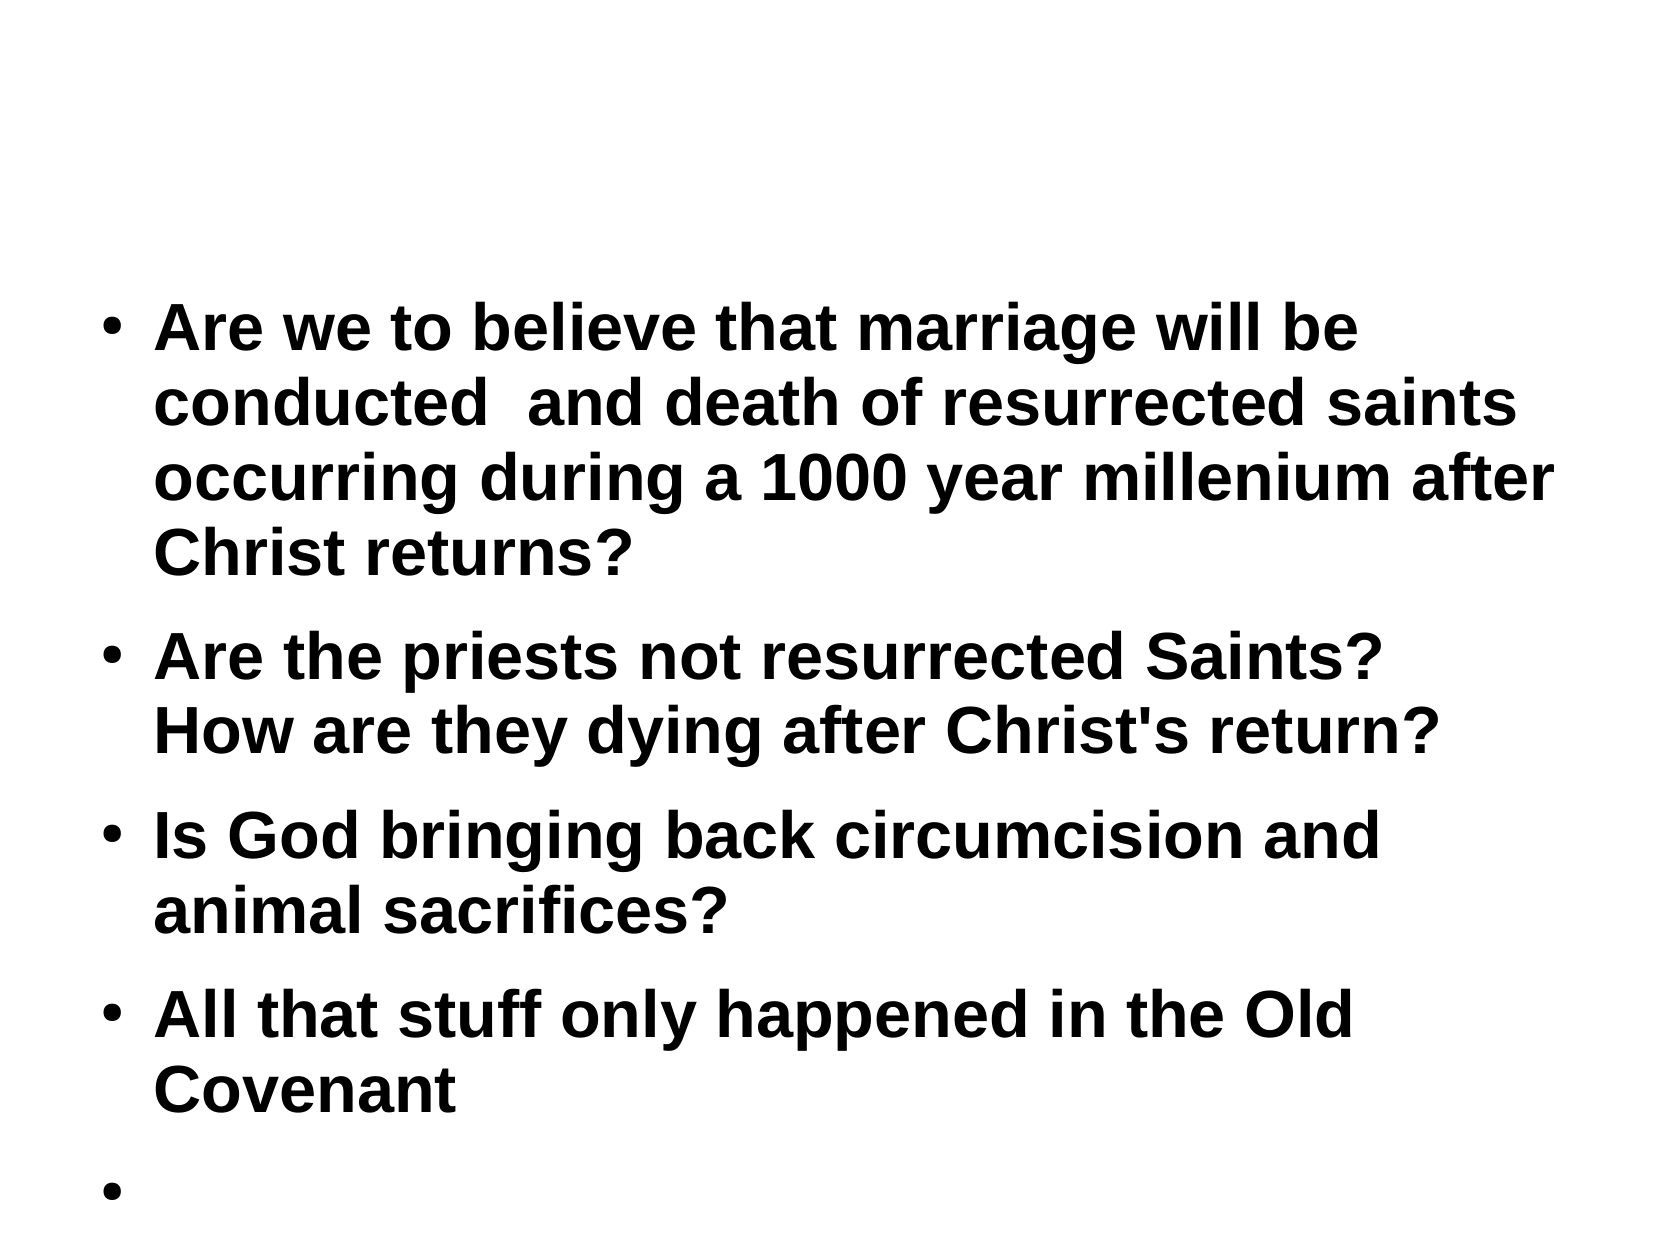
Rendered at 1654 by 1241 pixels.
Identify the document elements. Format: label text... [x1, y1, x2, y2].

list Are we to believe that marriage will be conducted and death of resurrected saints occurring during a 1000 year millenium after Christ returns? Are the priests not resurrected Saints? How are they dying after Christ's return? Is God bringing back circumcision and animal sacrifices? All that stuff only happened in the Old Covenant [82, 290, 1571, 1231]
